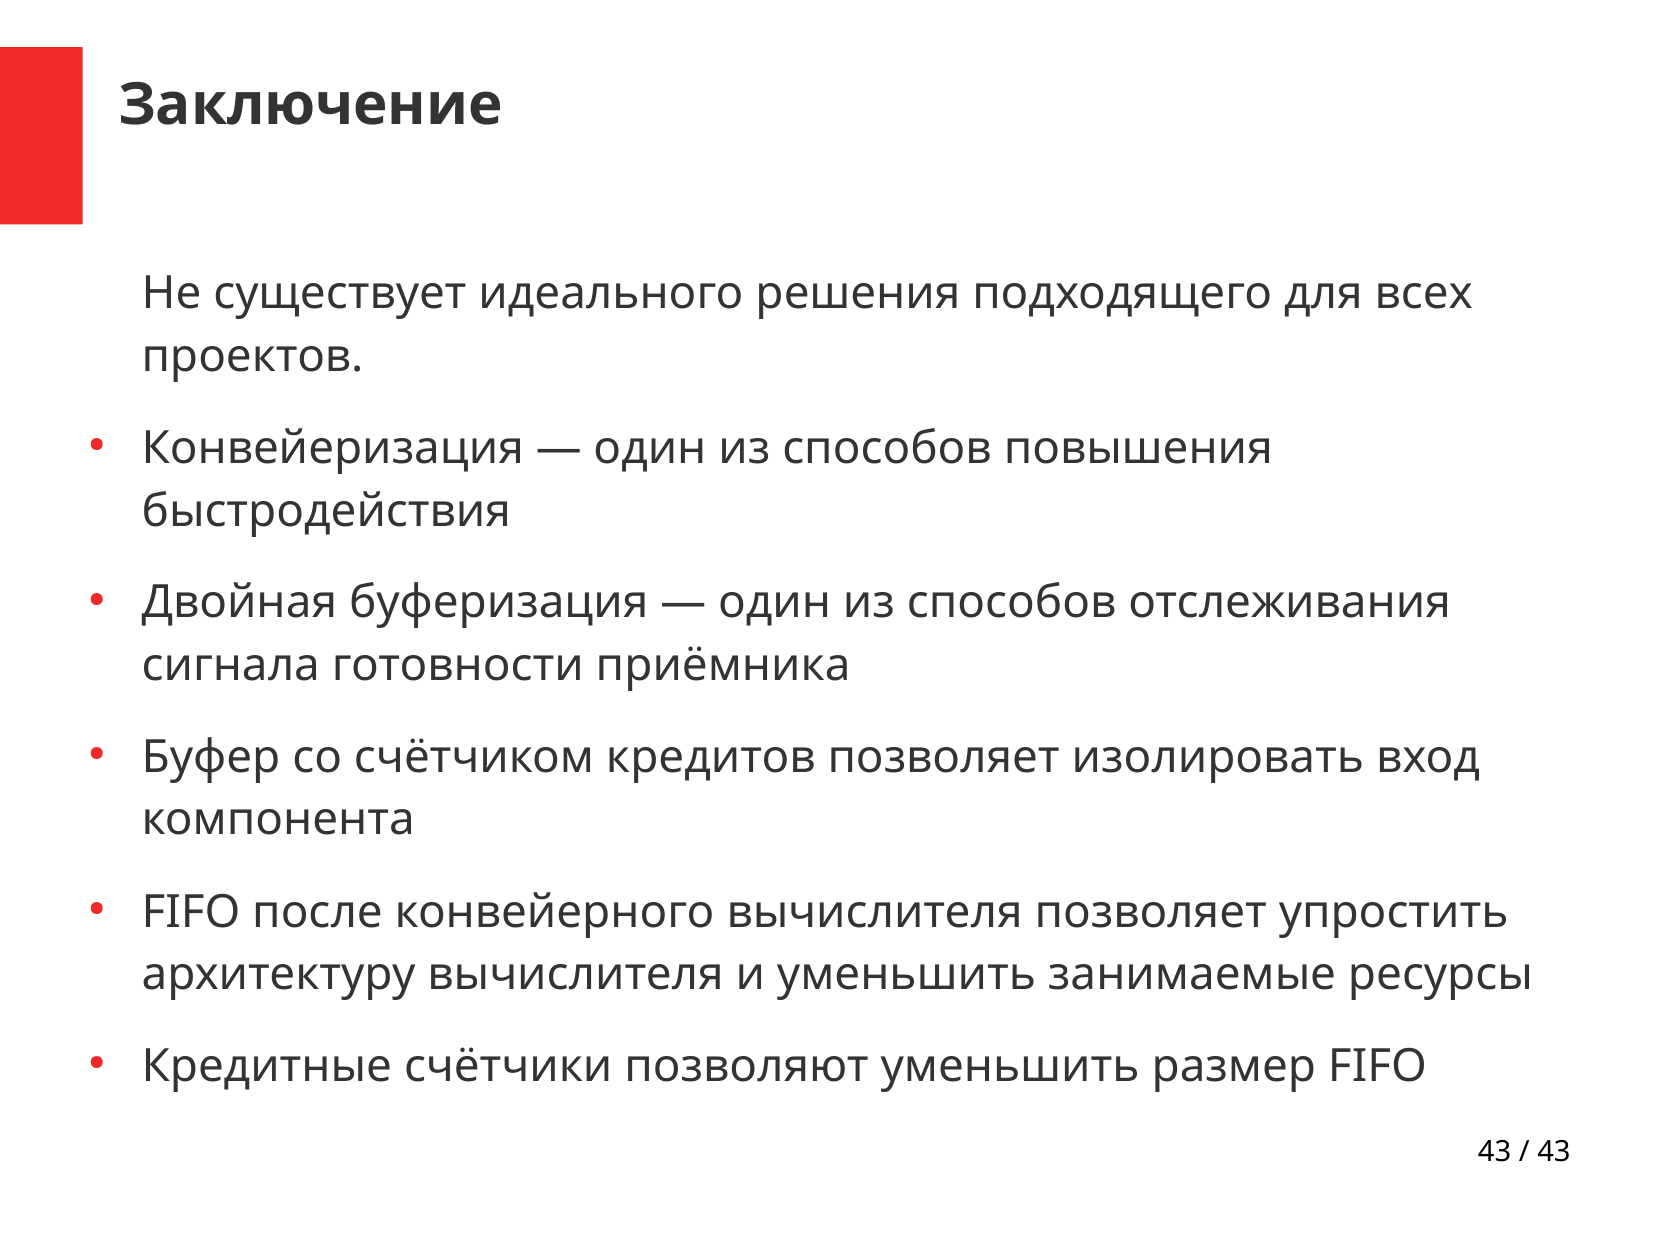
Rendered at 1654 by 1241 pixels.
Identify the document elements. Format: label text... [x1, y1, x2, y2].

title Заключение [118, 49, 1571, 154]
list Не существует идеального решения подходящего для всех проектов. Конвейеризация — один из способов повышения быстродействия Двойная буферизация — один из способов отслеживания сигнала готовности приёмника Буфер со счётчиком кредитов позволяет изолировать вход компонента FIFO после конвейерного вычислителя позволяет упростить архитектуру вычислителя и уменьшить занимаемые ресурсы Кредитные счётчики позволяют уменьшить размер FIFO [70, 259, 1536, 945]
